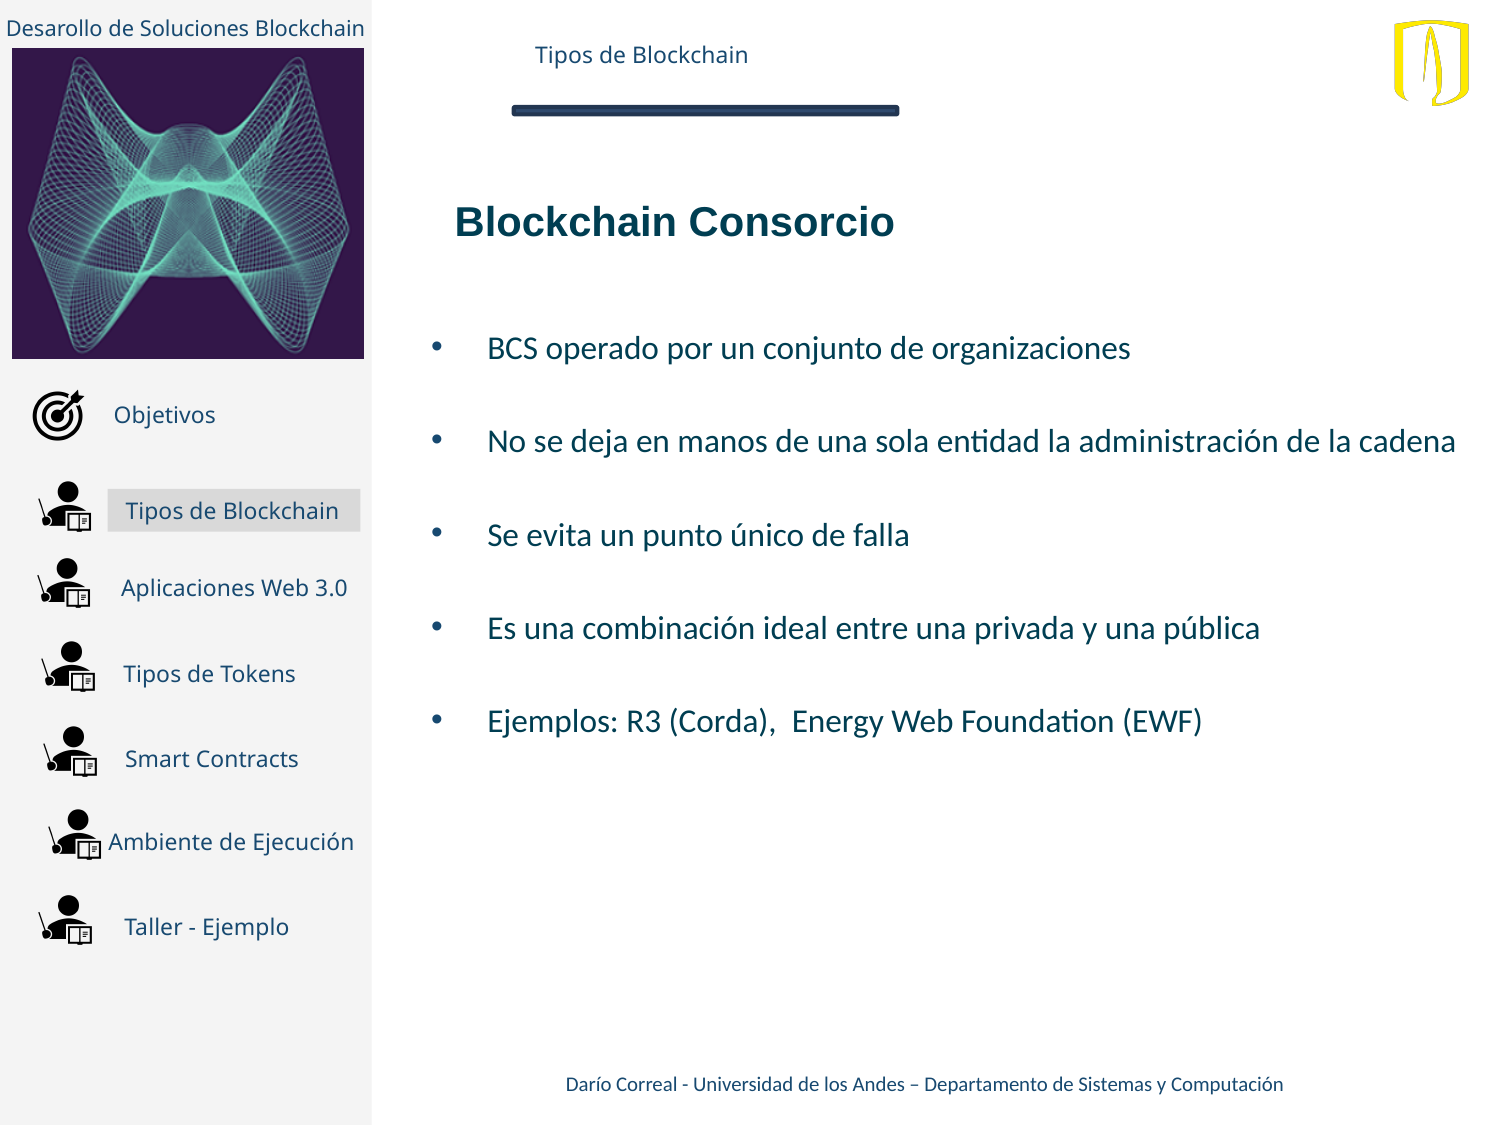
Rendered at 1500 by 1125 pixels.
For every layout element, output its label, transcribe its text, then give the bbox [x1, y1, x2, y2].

text_box Tipos de Tokens [108, 652, 312, 695]
picture [1387, 19, 1476, 107]
text_box Aplicaciones Web 3.0 [106, 566, 363, 609]
text_box Tipos de Blockchain [110, 489, 355, 532]
text_box Taller - Ejemplo [109, 905, 305, 948]
picture [47, 800, 109, 863]
picture [37, 886, 100, 948]
text_box [513, 107, 898, 115]
text_box [107, 488, 361, 532]
text_box Smart Contracts [110, 737, 314, 780]
picture [36, 549, 98, 611]
picture [42, 717, 105, 780]
text_box Tipos de Blockchain [520, 32, 764, 76]
list BCS operado por un conjunto de organizaciones No se deja en manos de una sola entidad la administración de la cadena Se evita un punto único de falla Es una combinación ideal entre una privada y una pública Ejemplos: R3 (Corda), Energy Web Foundation (EWF) [431, 326, 1459, 841]
picture [40, 632, 103, 695]
text_box Darío Correal - Universidad de los Andes – Departamento de Sistemas y Computación [551, 1062, 1300, 1103]
picture [37, 472, 99, 535]
text_box Objetivos [98, 393, 231, 436]
text_box Ambiente de Ejecución [63, 820, 370, 863]
picture [27, 384, 90, 446]
title Blockchain Consorcio [454, 184, 1129, 255]
picture [12, 48, 364, 359]
